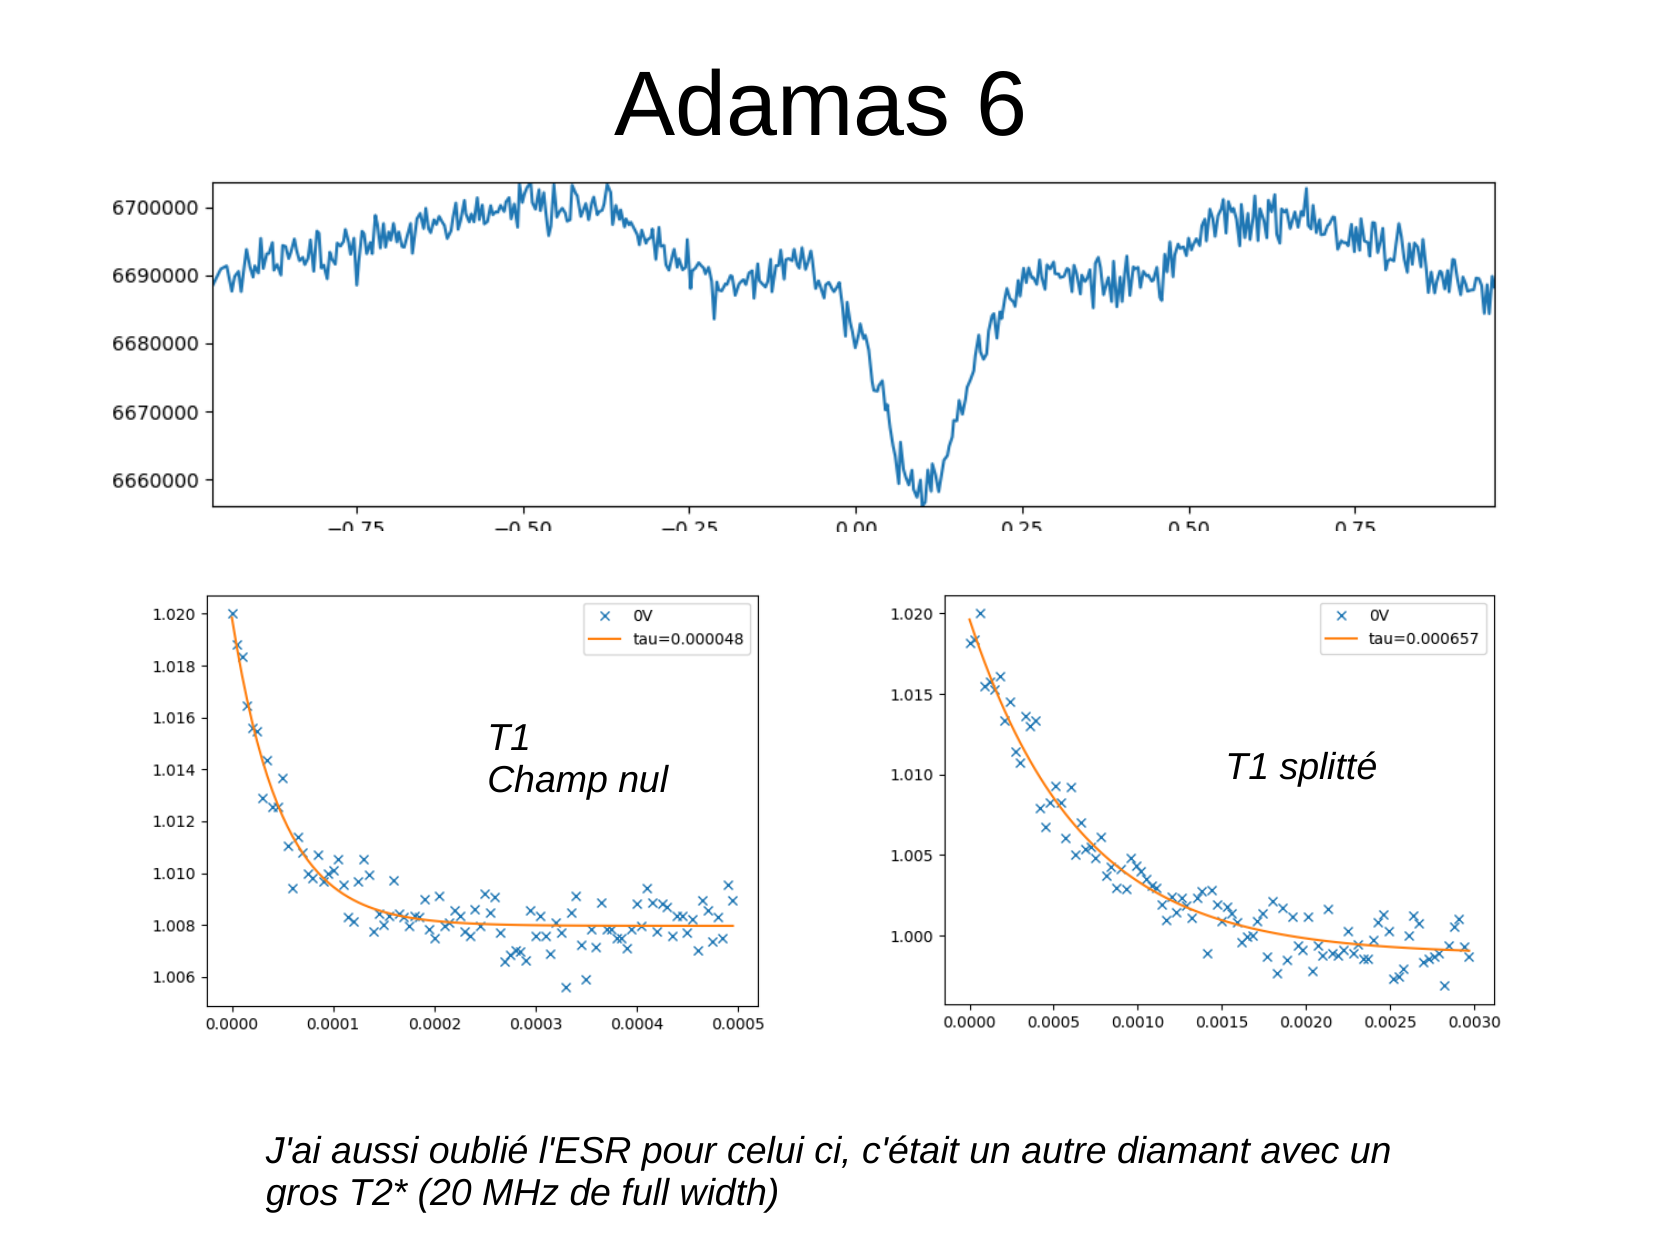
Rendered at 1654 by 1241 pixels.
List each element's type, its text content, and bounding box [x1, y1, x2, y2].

text_box J'ai aussi oublié l'ESR pour celui ci, c'était un autre diamant avec un gros T2* (20 MHz de full width) [251, 1122, 1418, 1221]
text_box T1 splitté [1210, 738, 1393, 795]
picture [88, 177, 1565, 1065]
title Adamas 6 [76, 0, 1565, 208]
text_box T1 Champ nul [472, 708, 683, 807]
